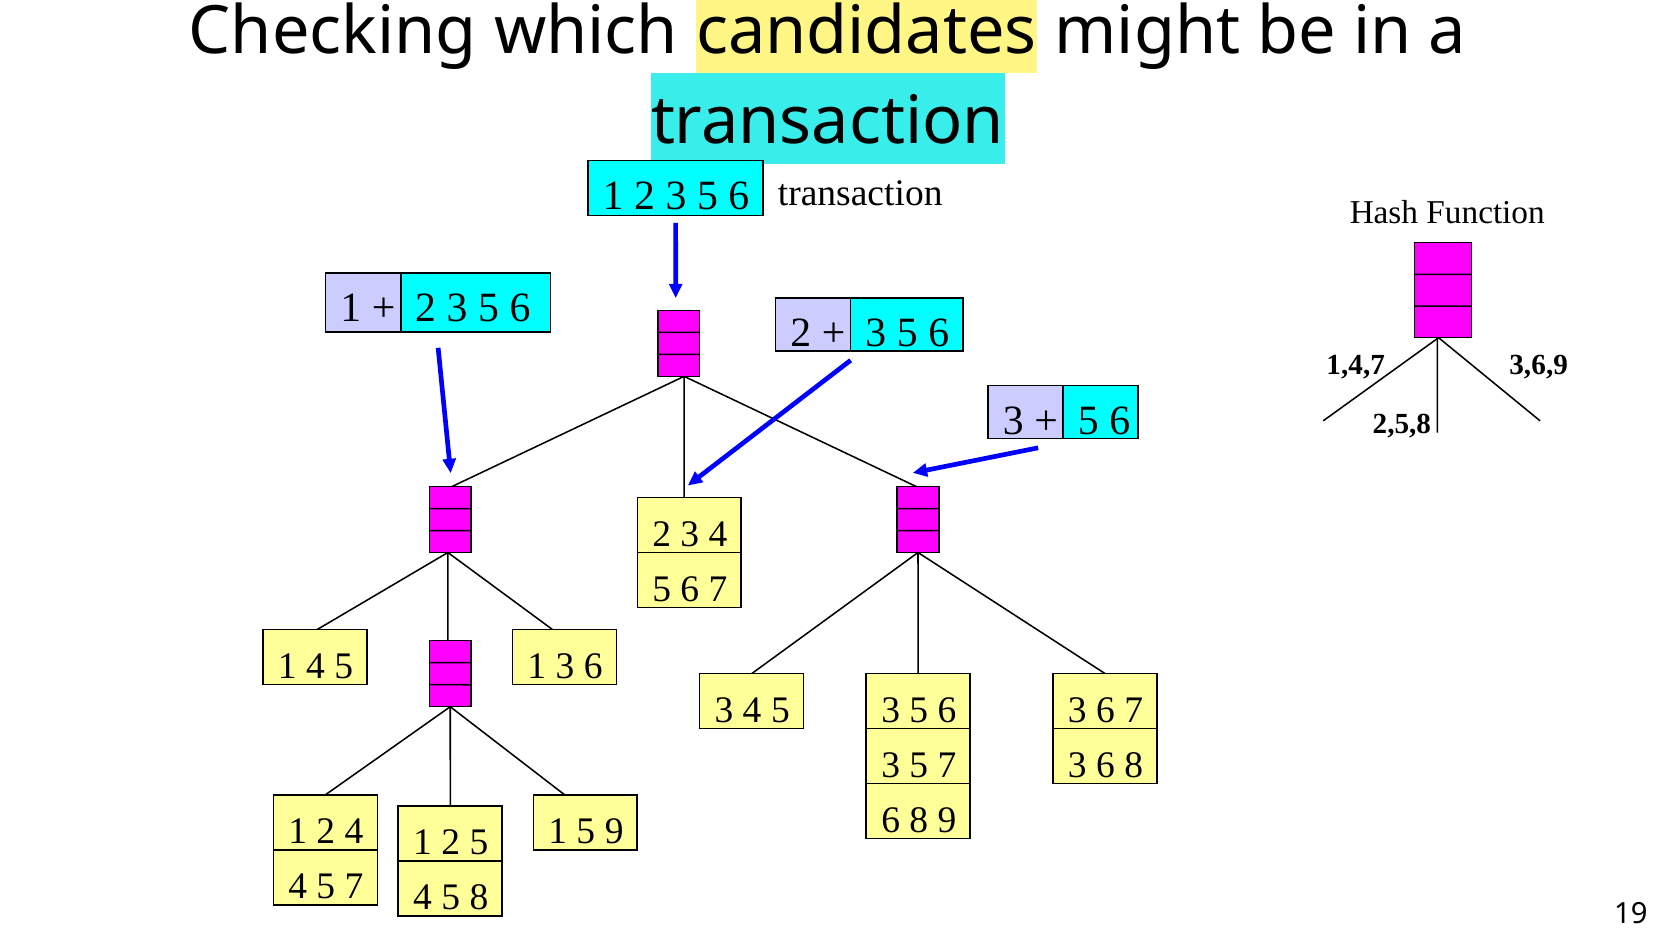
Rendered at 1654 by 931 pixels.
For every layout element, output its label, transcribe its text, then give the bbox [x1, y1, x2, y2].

text_box 3 5 6 [861, 297, 965, 363]
text_box 1 2 5 [398, 809, 504, 864]
text_box 3 6 8 [1053, 732, 1159, 793]
text_box 4 5 8 [398, 864, 504, 925]
text_box 1 2 3 5 6 [587, 160, 765, 226]
text_box 2 3 4 [637, 501, 743, 556]
text_box [429, 664, 471, 683]
text_box [897, 486, 939, 507]
text_box [637, 552, 742, 556]
text_box [1414, 242, 1472, 273]
text_box 3 + [988, 385, 1073, 451]
text_box 3 5 7 [866, 732, 972, 787]
text_box [429, 510, 471, 529]
text_box Hash Function [1334, 183, 1561, 238]
text_box [699, 673, 804, 677]
text_box [658, 356, 700, 377]
text_box 5 6 7 [637, 556, 743, 617]
title Checking which candidates might be in a transaction [8, 16, 1648, 129]
text_box 3 5 6 [866, 677, 972, 732]
text_box 2 + [775, 297, 861, 363]
text_box 2,5,8 [1357, 397, 1447, 448]
text_box 1 4 5 [263, 633, 369, 694]
text_box [273, 849, 378, 853]
text_box [533, 794, 638, 798]
text_box 1 + [325, 272, 400, 338]
text_box 4 5 7 [273, 853, 379, 914]
text_box [546, 272, 551, 332]
text_box [429, 486, 471, 507]
text_box [1414, 276, 1472, 305]
text_box transaction [763, 160, 958, 221]
text_box [658, 334, 700, 353]
text_box [897, 510, 939, 529]
text_box [429, 640, 471, 661]
text_box [273, 794, 378, 798]
text_box [866, 783, 970, 787]
text_box 3 4 5 [699, 677, 805, 738]
text_box [1414, 307, 1472, 338]
text_box 3,6,9 [1494, 337, 1584, 388]
text_box [429, 532, 471, 553]
text_box [512, 629, 617, 633]
text_box 2 3 5 6 [400, 272, 546, 338]
text_box [398, 860, 503, 864]
text_box 5 6 [1073, 385, 1146, 451]
text_box 6 8 9 [866, 787, 972, 848]
text_box [658, 310, 700, 331]
text_box [866, 728, 970, 732]
text_box [1053, 728, 1158, 732]
text_box [263, 629, 367, 633]
text_box 1 2 4 [273, 798, 379, 853]
text_box [1053, 673, 1158, 677]
text_box [637, 497, 742, 501]
text_box [897, 532, 939, 553]
text_box 1 5 9 [533, 798, 639, 859]
text_box [398, 805, 503, 809]
text_box 3 6 7 [1053, 677, 1159, 732]
text_box 1,4,7 [1311, 337, 1401, 388]
text_box [429, 686, 471, 707]
text_box [866, 673, 970, 677]
text_box 1,4,7 [1372, 367, 1401, 388]
text_box 1 3 6 [512, 633, 618, 694]
